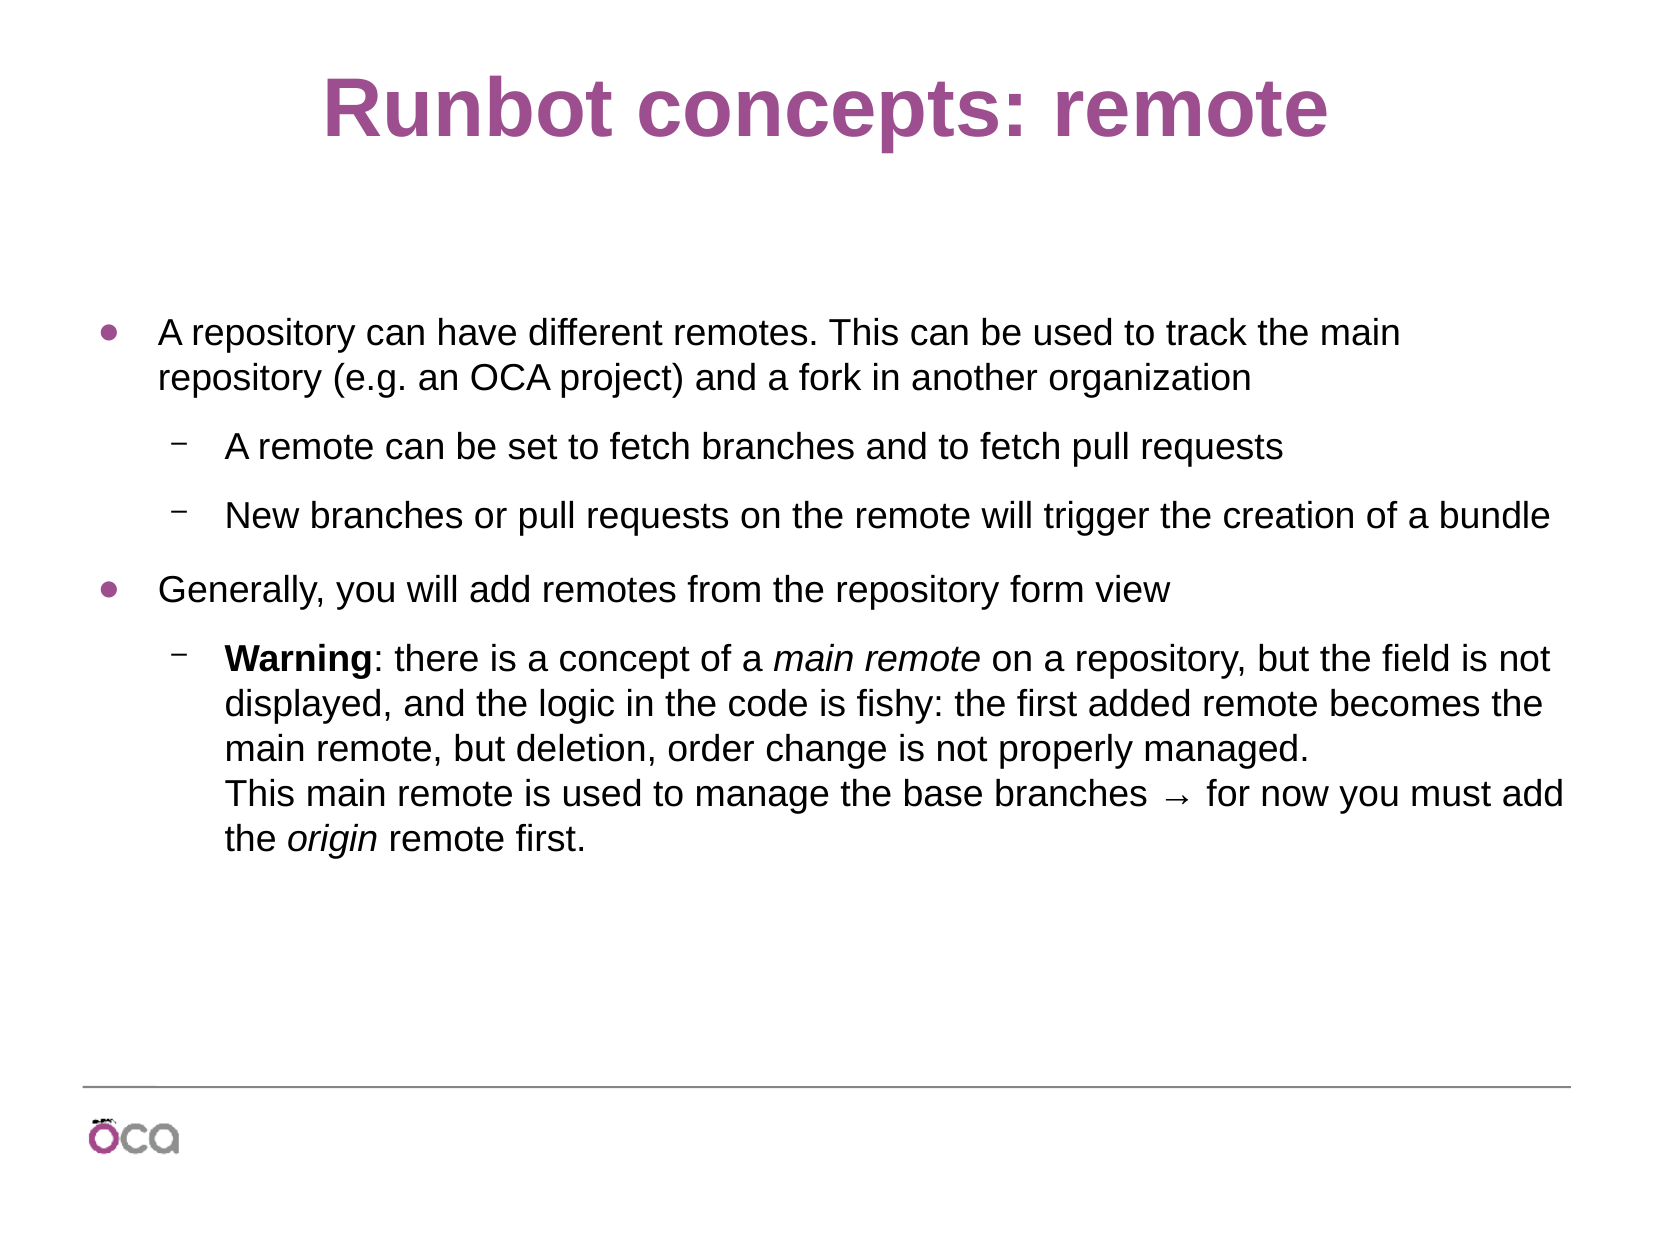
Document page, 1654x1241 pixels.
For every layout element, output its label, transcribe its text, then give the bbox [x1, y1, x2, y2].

picture [82, 1089, 186, 1191]
list A repository can have different remotes. This can be used to track the main repository (e.g. an OCA project) and a fork in another organization A remote can be set to fetch branches and to fetch pull requests New branches or pull requests on the remote will trigger the creation of a bundle Generally, you will add remotes from the repository form view Warning: there is a concept of a main remote on a repository, but the field is not displayed, and the logic in the code is fishy: the first added remote becomes the main remote, but deletion, order change is not properly managed. This main remote is used to manage the base branches → for now you must add the origin remote first. [82, 308, 1571, 1028]
title Runbot concepts: remote [82, 0, 1571, 207]
